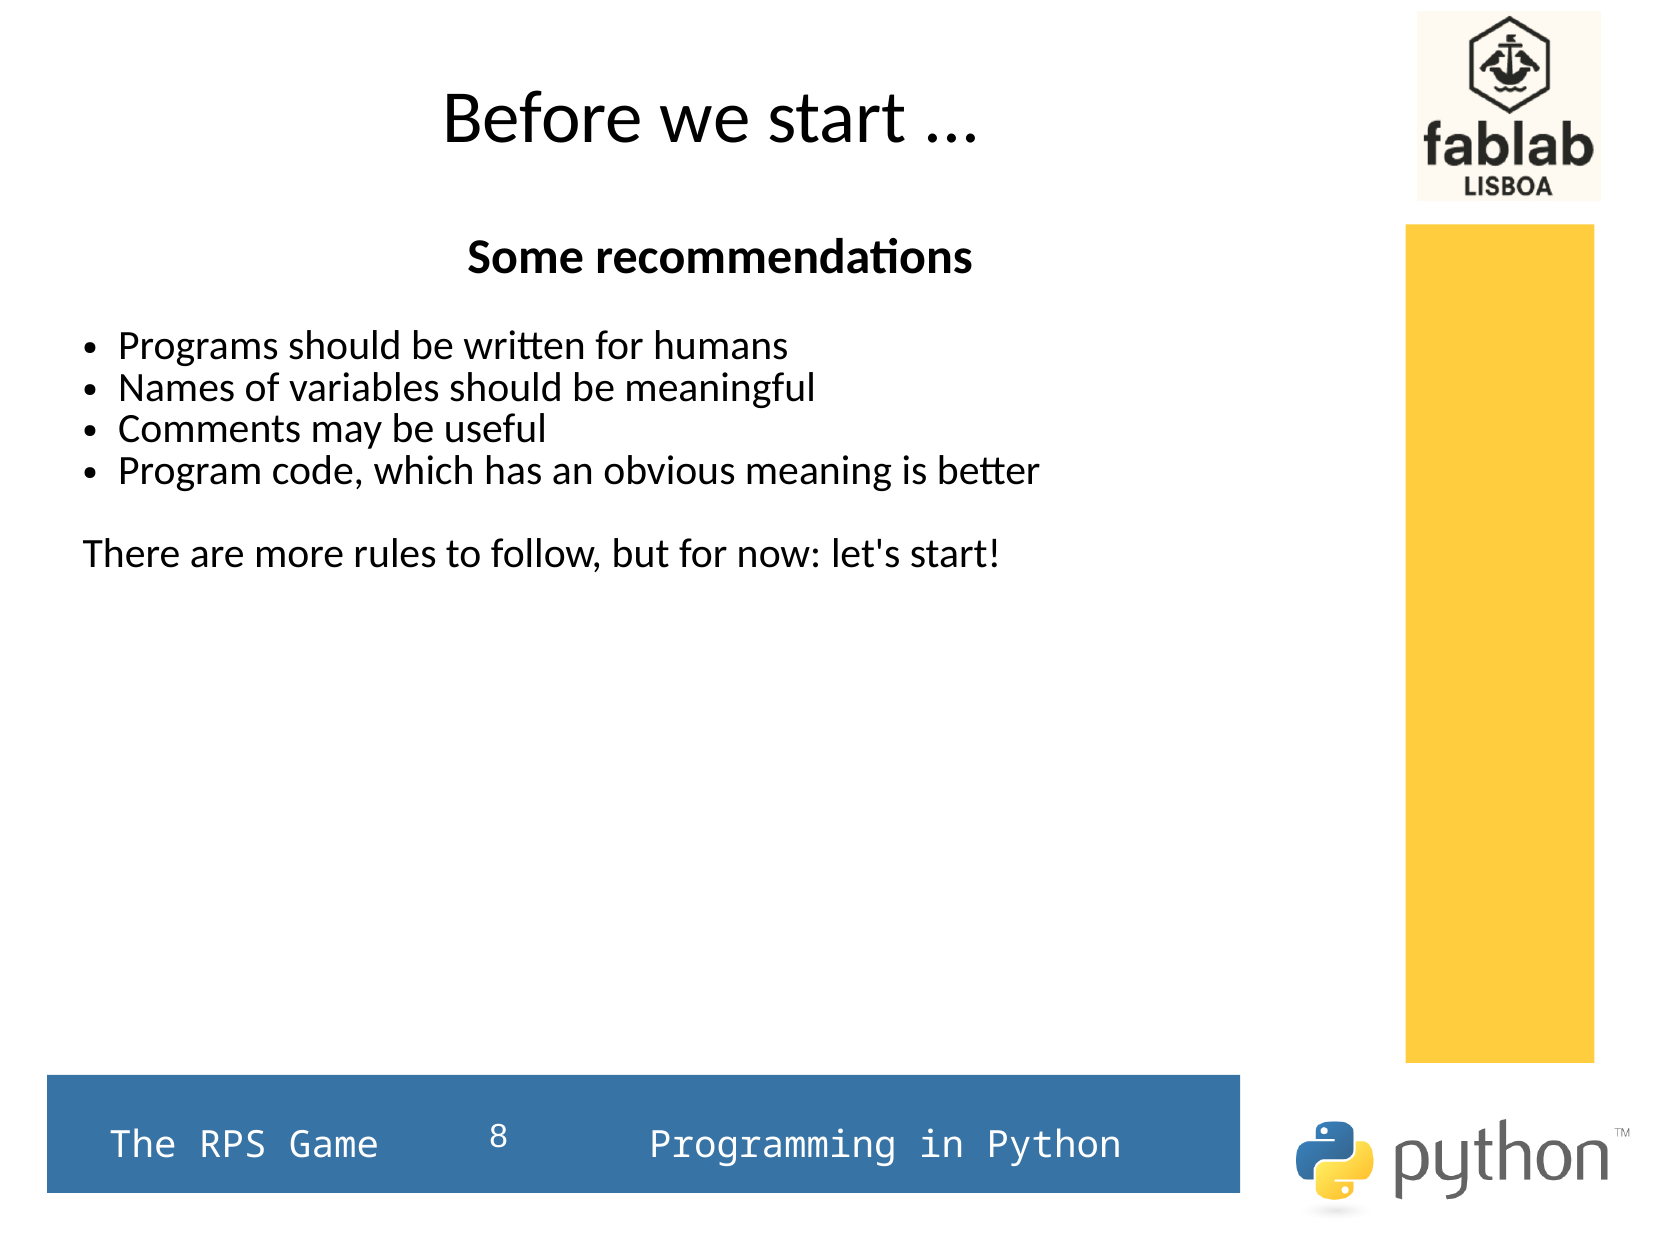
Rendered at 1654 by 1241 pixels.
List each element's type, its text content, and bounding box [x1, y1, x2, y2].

text_box [1405, 224, 1595, 1063]
text_box The RPS Game Programming in Python [94, 1110, 1182, 1213]
text_box [47, 1074, 1241, 1193]
title Before we start ... [82, 49, 1358, 198]
picture [1240, 1098, 1654, 1241]
subtitle Some recommendations Programs should be written for humans Names of variables should be meaningful Comments may be useful Program code, which has an obvious meaning is better There are more rules to follow, but for now: let's start! [82, 236, 1359, 1034]
picture [1417, 11, 1601, 201]
